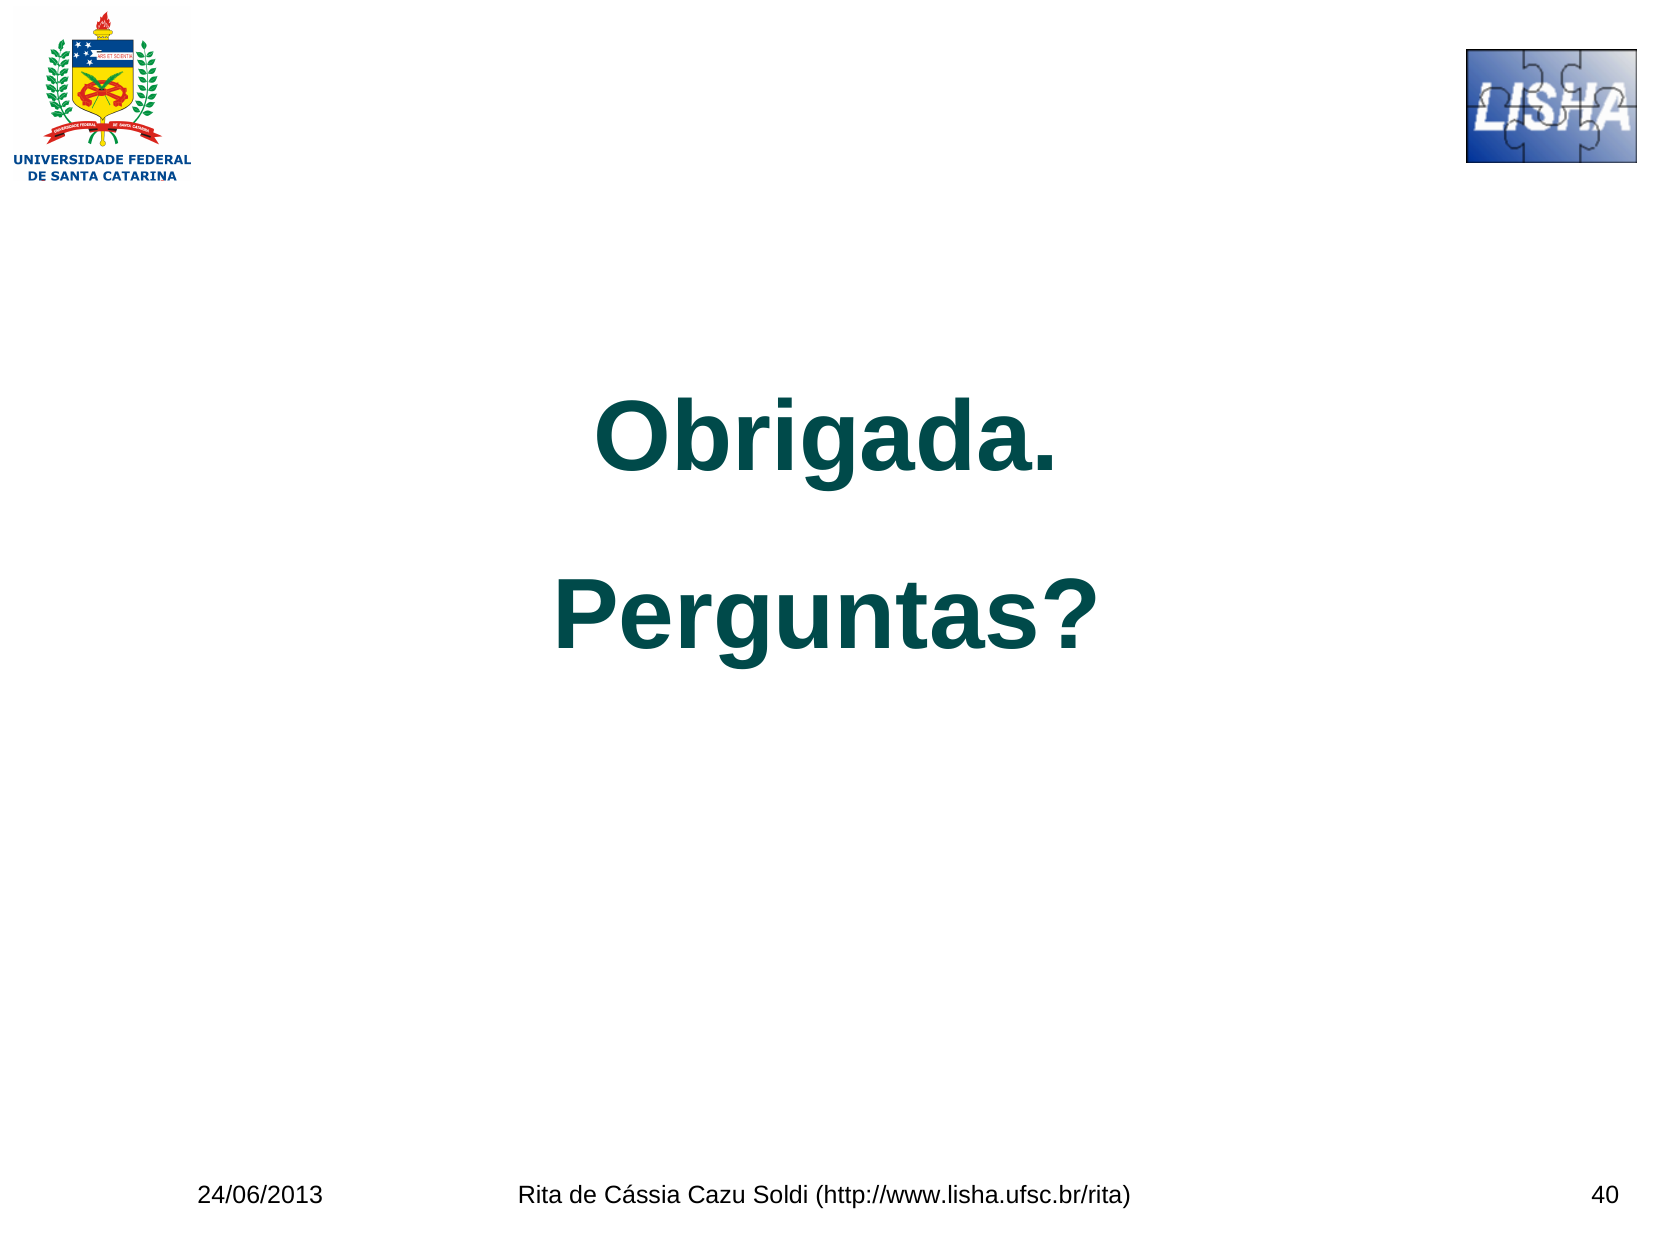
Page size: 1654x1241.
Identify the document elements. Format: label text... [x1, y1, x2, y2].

picture [1466, 49, 1637, 163]
picture [13, 6, 191, 181]
title Obrigada. Perguntas? [507, 365, 1146, 700]
